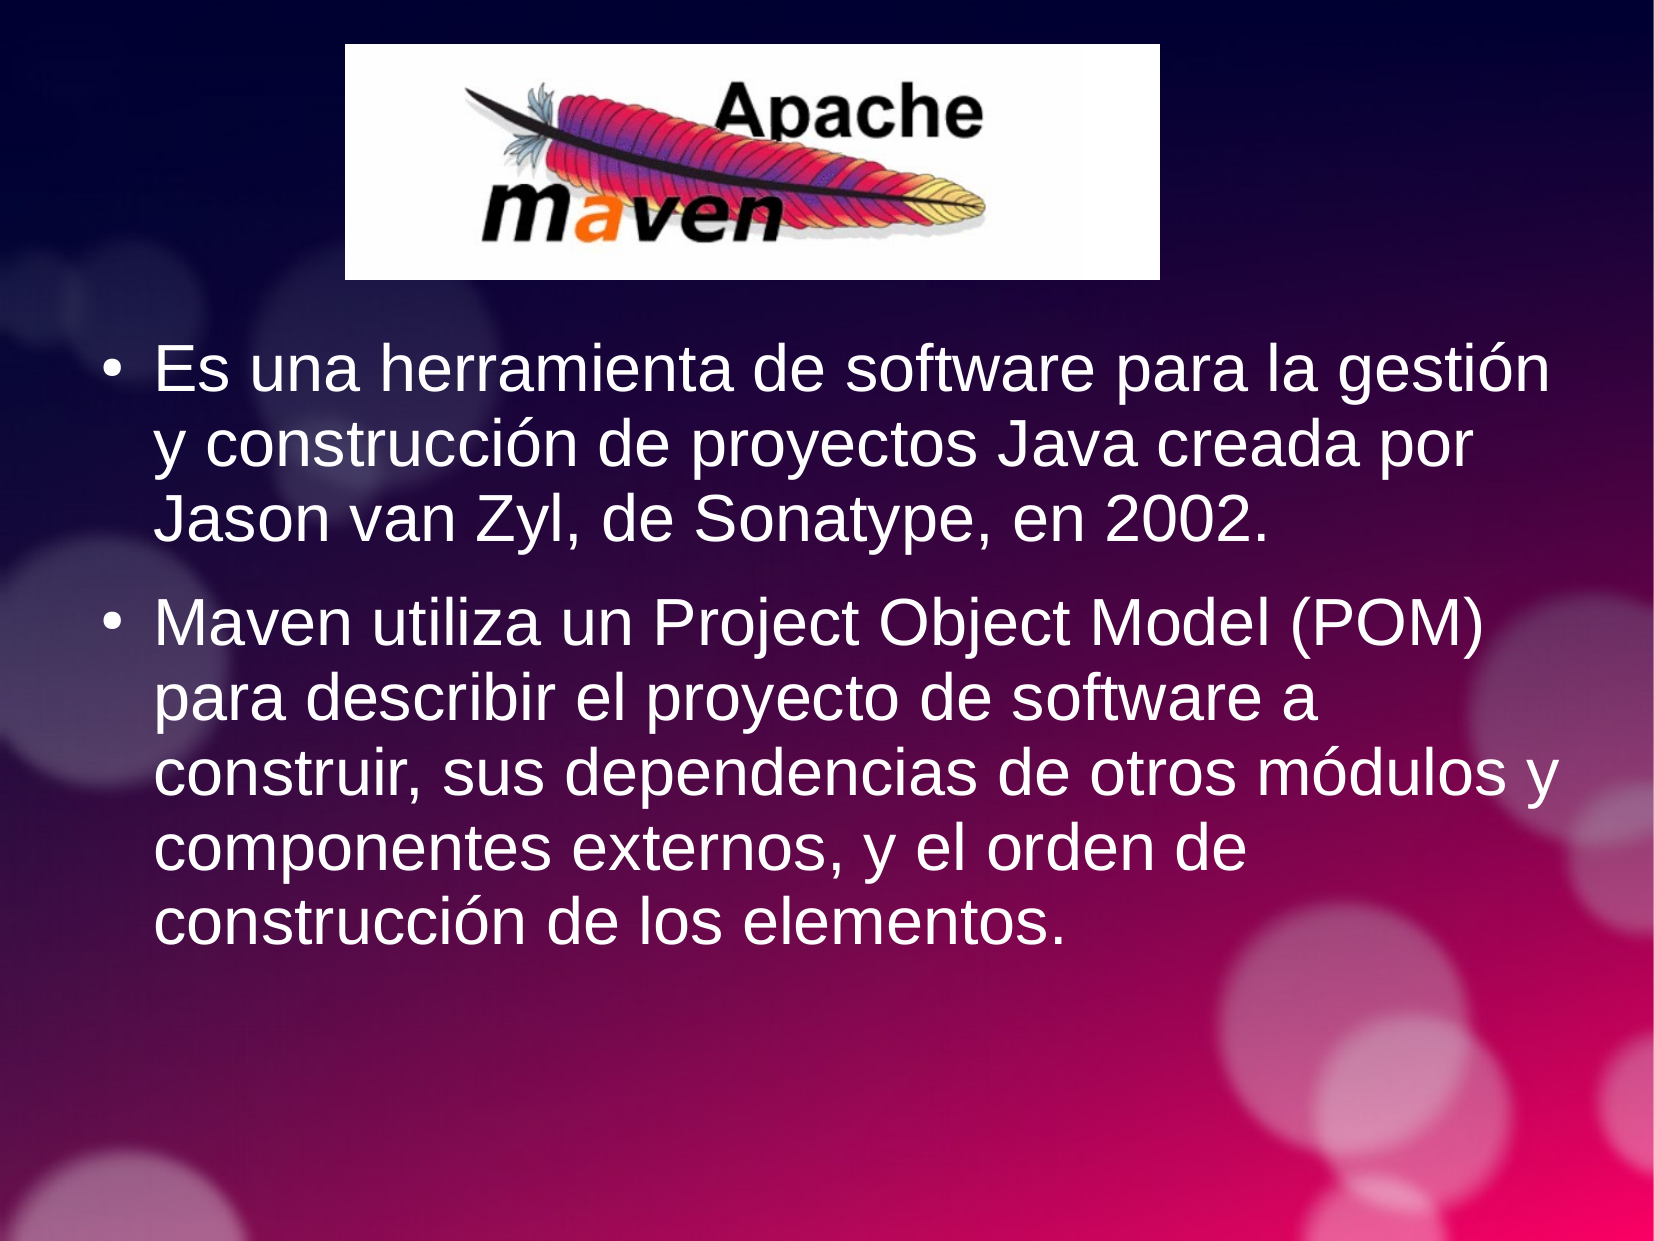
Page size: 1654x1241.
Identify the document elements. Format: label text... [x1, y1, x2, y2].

list Es una herramienta de software para la gestión y construcción de proyectos Java creada por Jason van Zyl, de Sonatype, en 2002. Maven utiliza un Project Object Model (POM) para describir el proyecto de software a construir, sus dependencias de otros módulos y componentes externos, y el orden de construcción de los elementos. [82, 331, 1571, 1099]
picture [0, 0, 1654, 1241]
